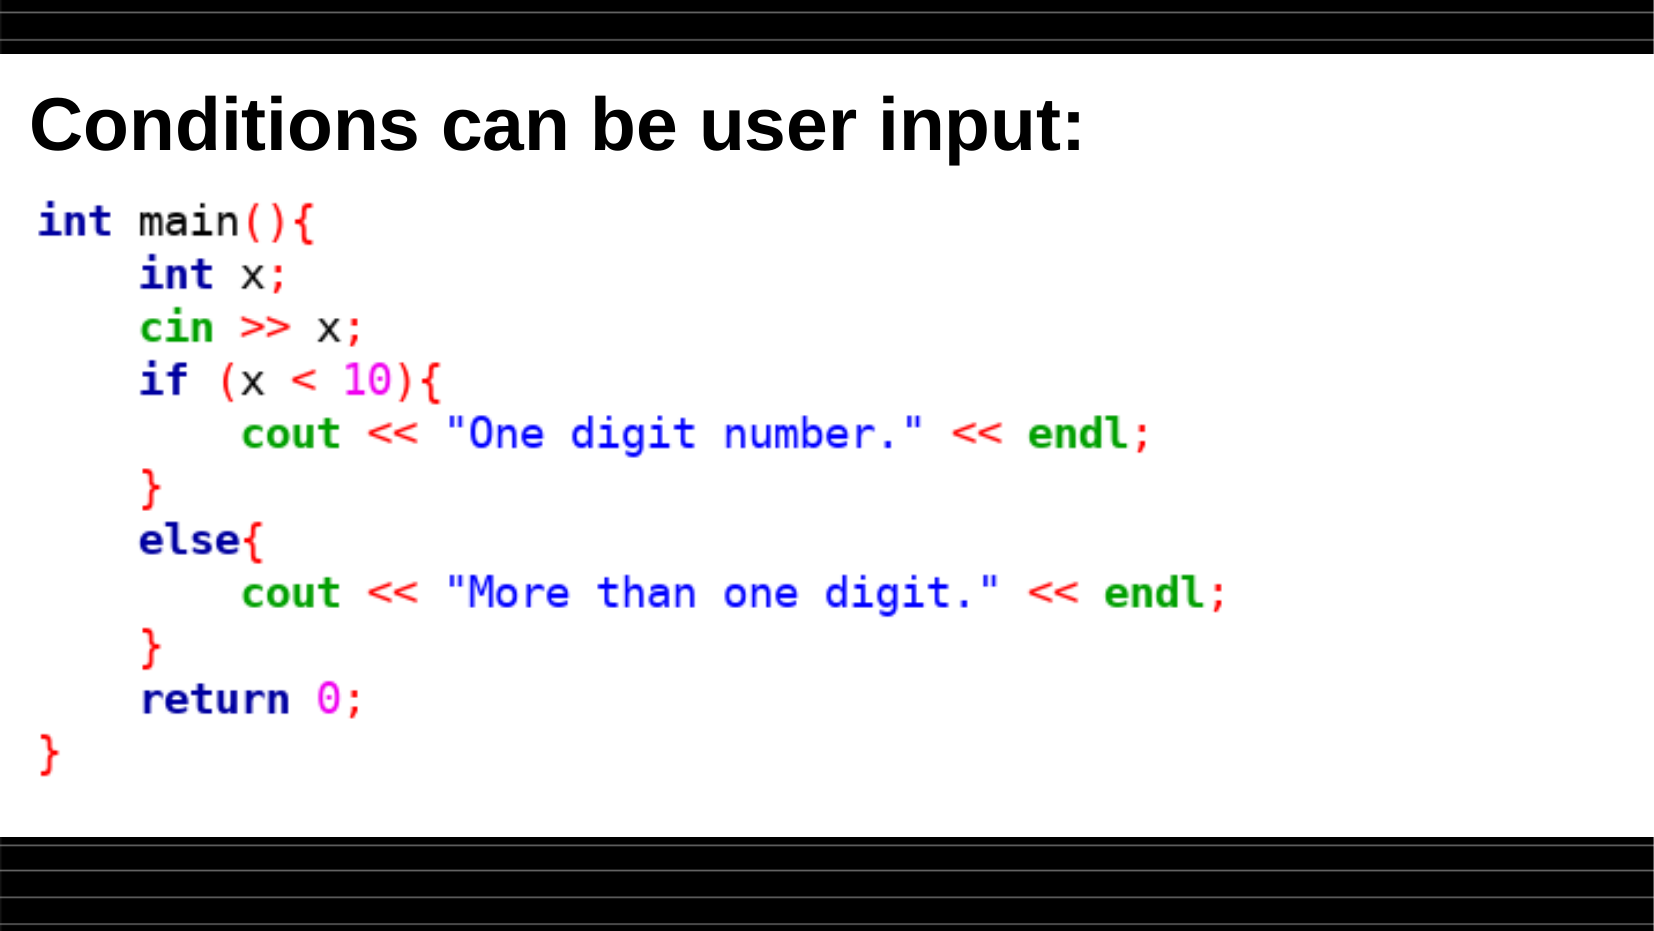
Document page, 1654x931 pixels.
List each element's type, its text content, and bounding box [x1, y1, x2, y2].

picture [0, 837, 1654, 931]
text_box Conditions can be user input: [15, 75, 1591, 174]
picture [0, 0, 1654, 54]
picture [37, 190, 1245, 796]
